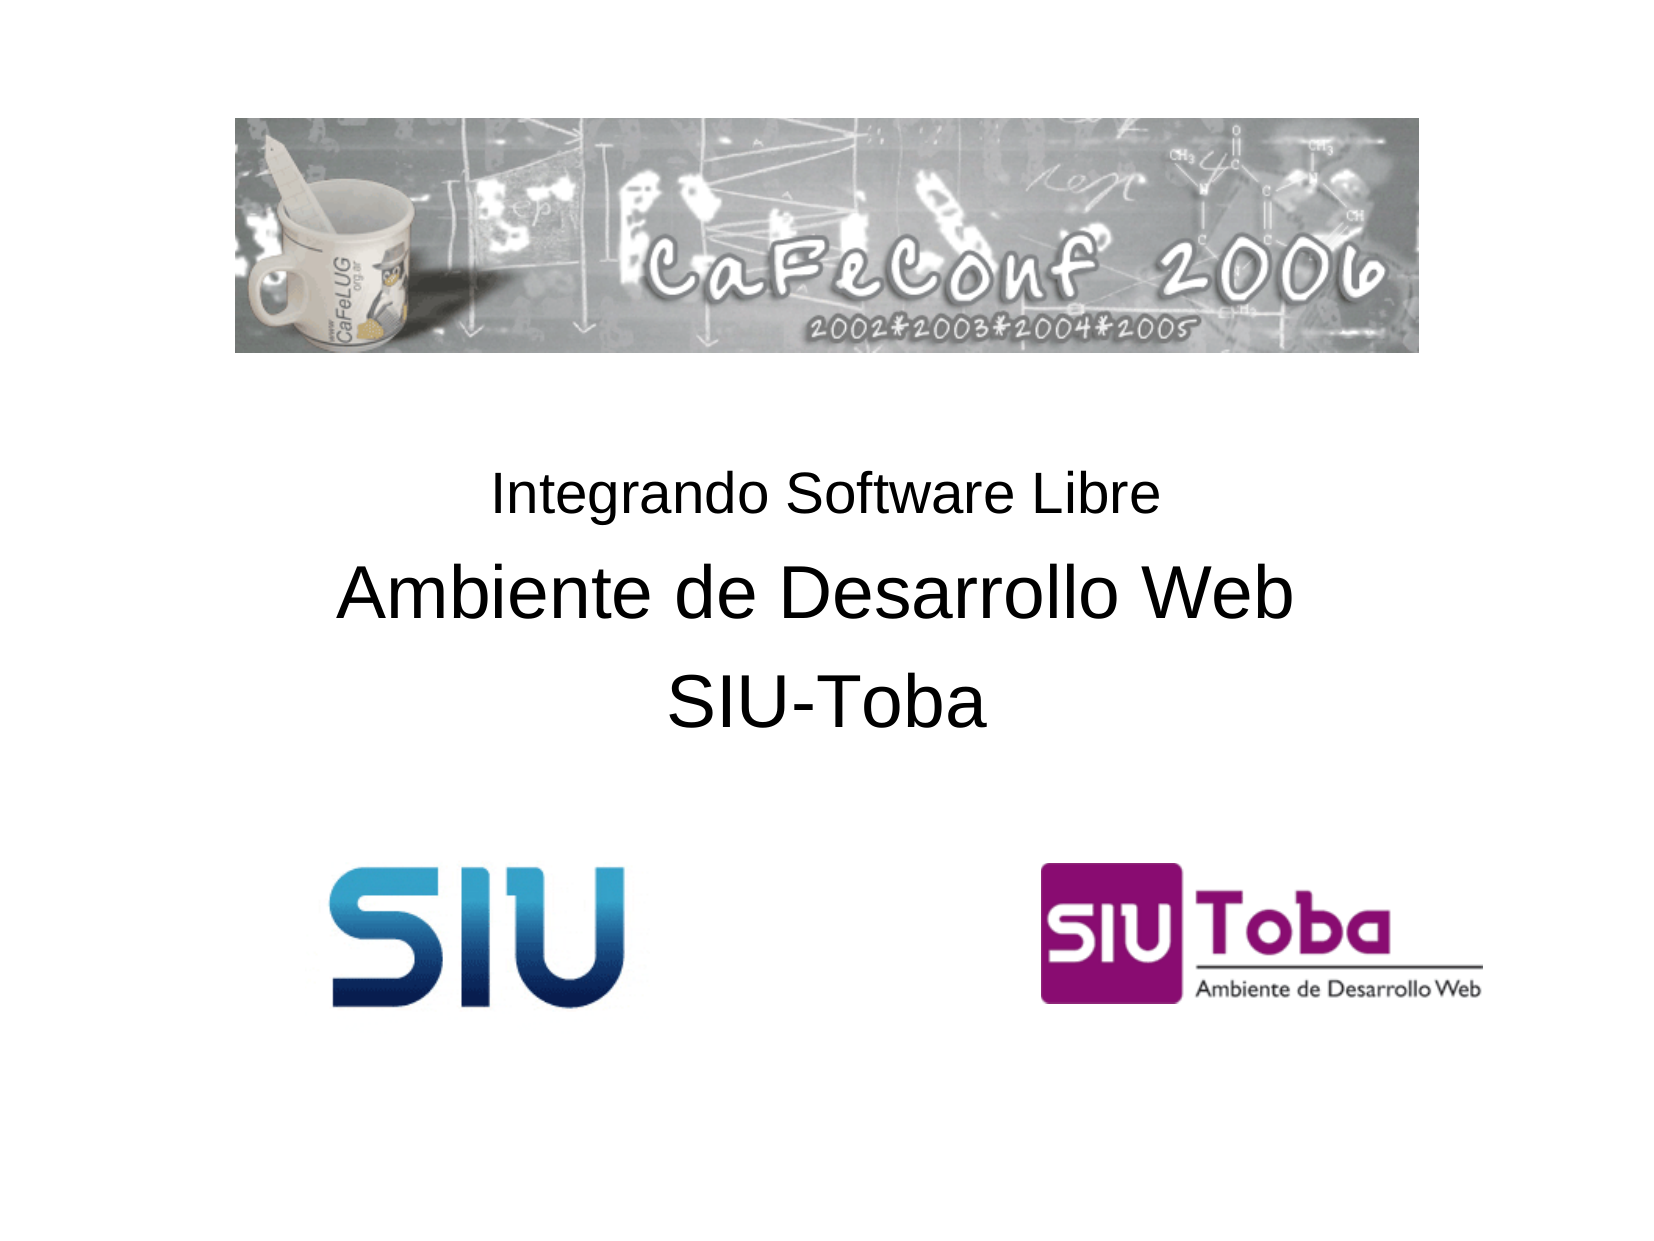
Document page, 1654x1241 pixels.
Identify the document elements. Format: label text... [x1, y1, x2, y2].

text_box Integrando Software Libre Ambiente de Desarrollo Web SIU-Toba [0, 453, 1654, 839]
picture [1041, 863, 1483, 1004]
picture [305, 836, 650, 1034]
picture [235, 118, 1419, 353]
